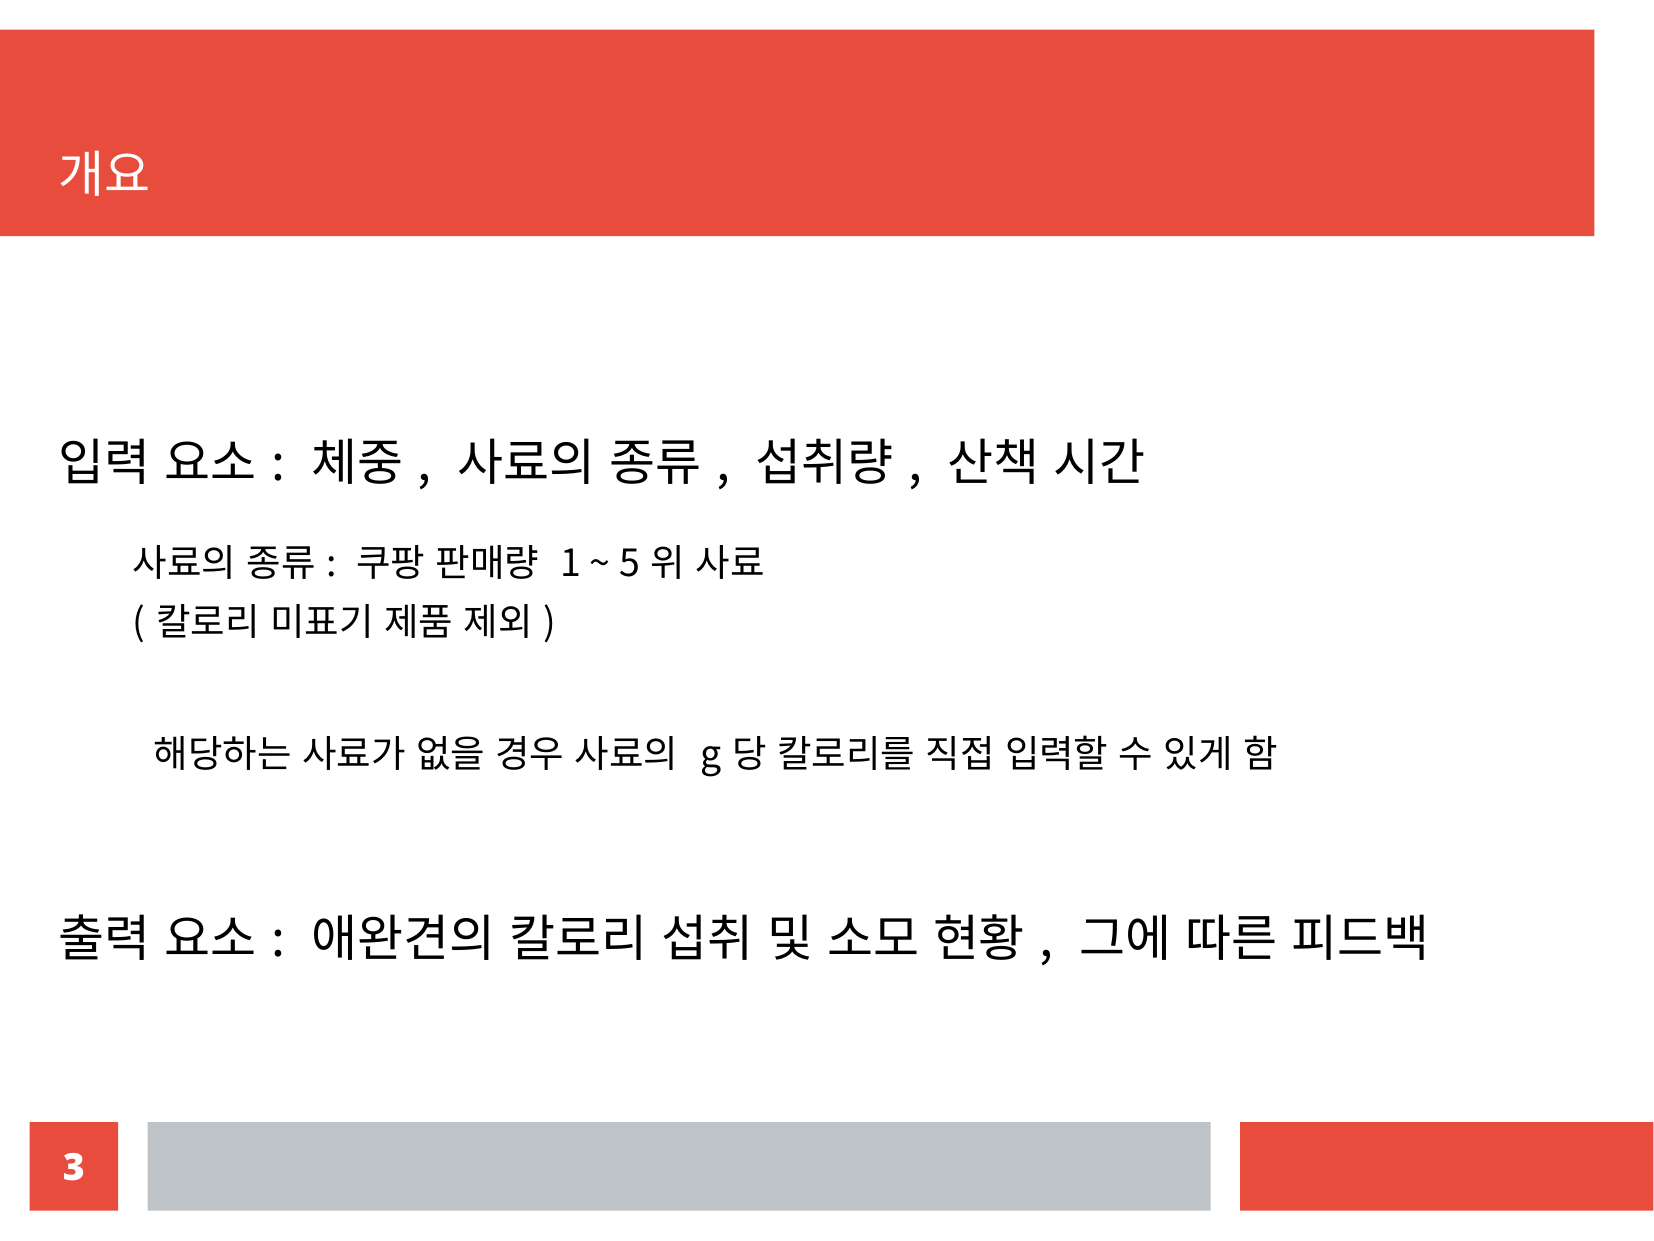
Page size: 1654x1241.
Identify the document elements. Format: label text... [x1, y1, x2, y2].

list 입력 요소: 체중, 사료의 종류, 섭취량, 산책 시간 사료의 종류: 쿠팡 판매량 1 ~ 5위 사료 (칼로리 미표기 제품 제외) 해당하는 사료가 없을 경우 사료의 g당 칼로리를 직접 입력할 수 있게 함 출력 요소: 애완견의 칼로리 섭취 및 소모 현황, 그에 따른 피드백 [59, 324, 1565, 1093]
title 개요 [59, 59, 1595, 207]
